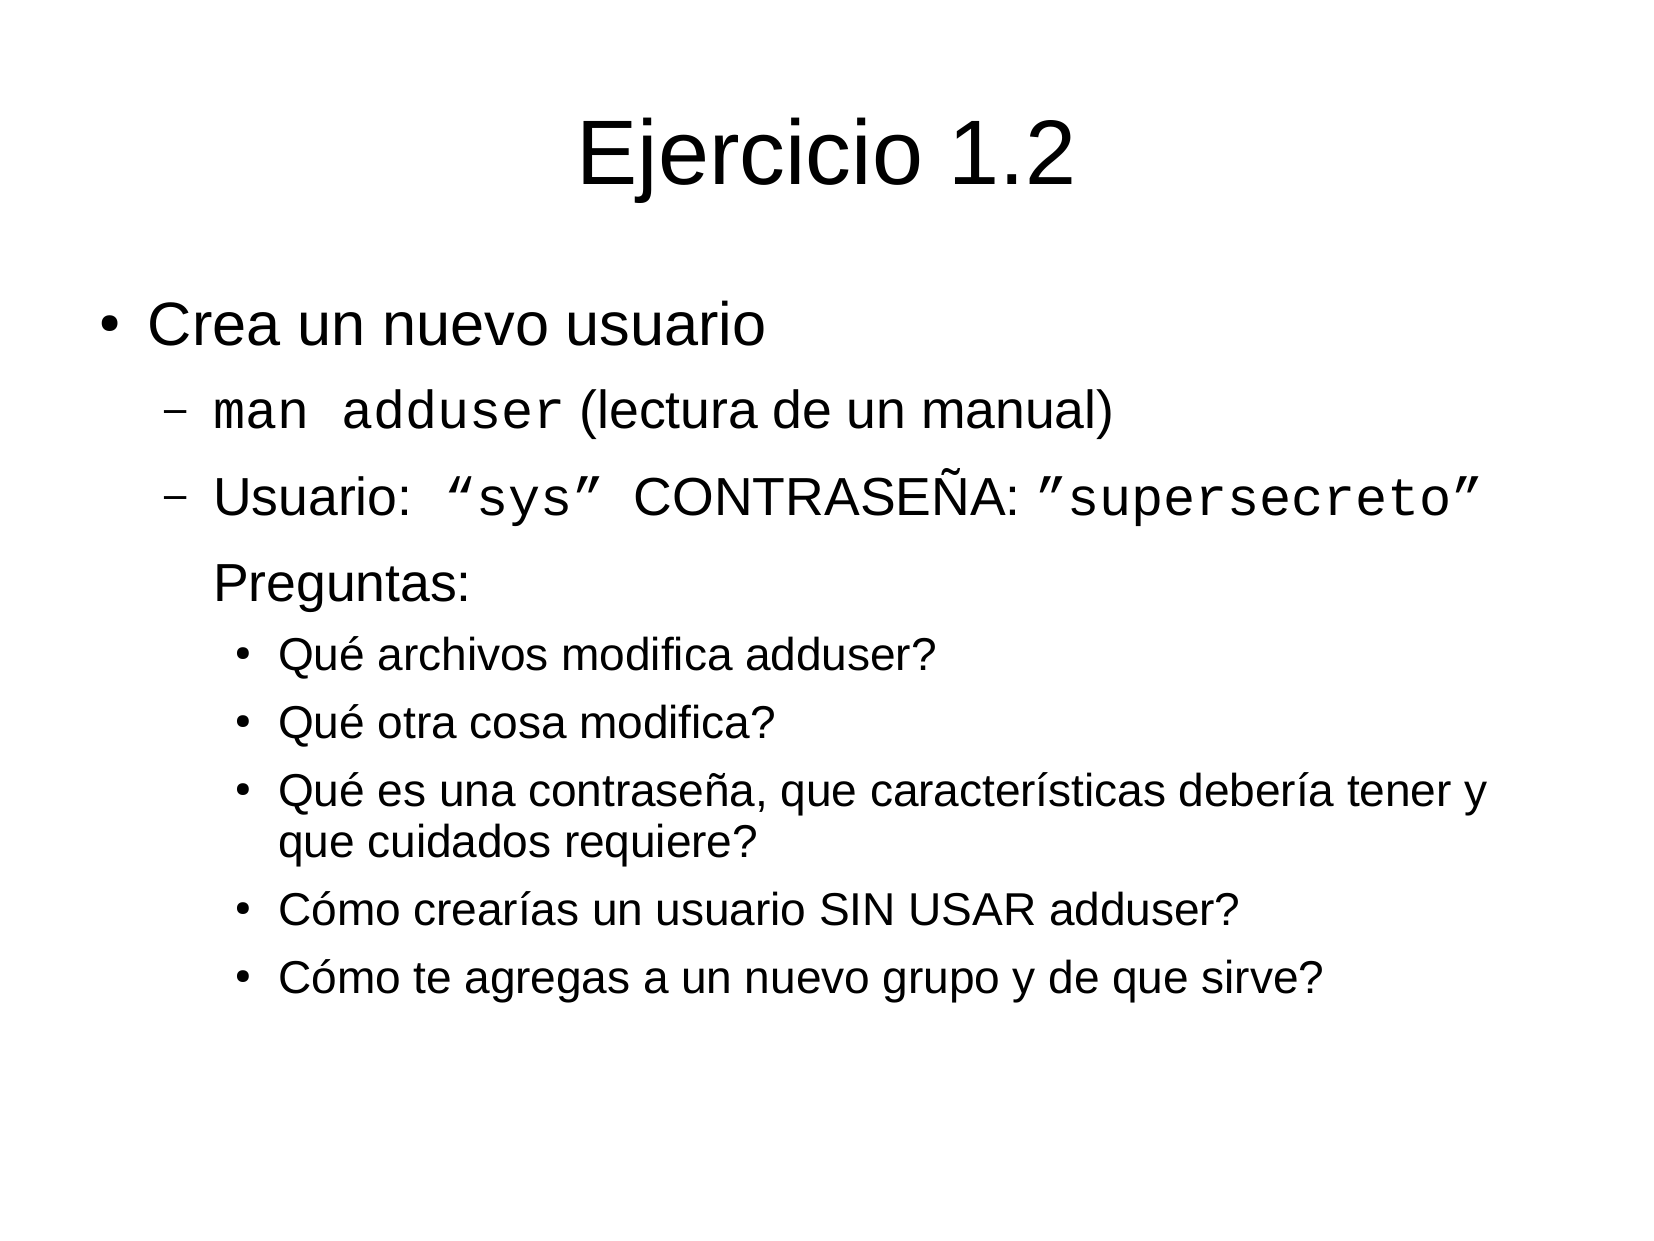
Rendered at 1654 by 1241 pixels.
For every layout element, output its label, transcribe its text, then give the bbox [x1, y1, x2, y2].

title Ejercicio 1.2 [82, 49, 1571, 257]
list Crea un nuevo usuario man adduser (lectura de un manual) Usuario: “sys” CONTRASEÑA: ”supersecreto” Preguntas: Qué archivos modifica adduser? Qué otra cosa modifica? Qué es una contraseña, que características debería tener y que cuidados requiere? Cómo crearías un usuario SIN USAR adduser? Cómo te agregas a un nuevo grupo y de que sirve? [82, 290, 1571, 1010]
